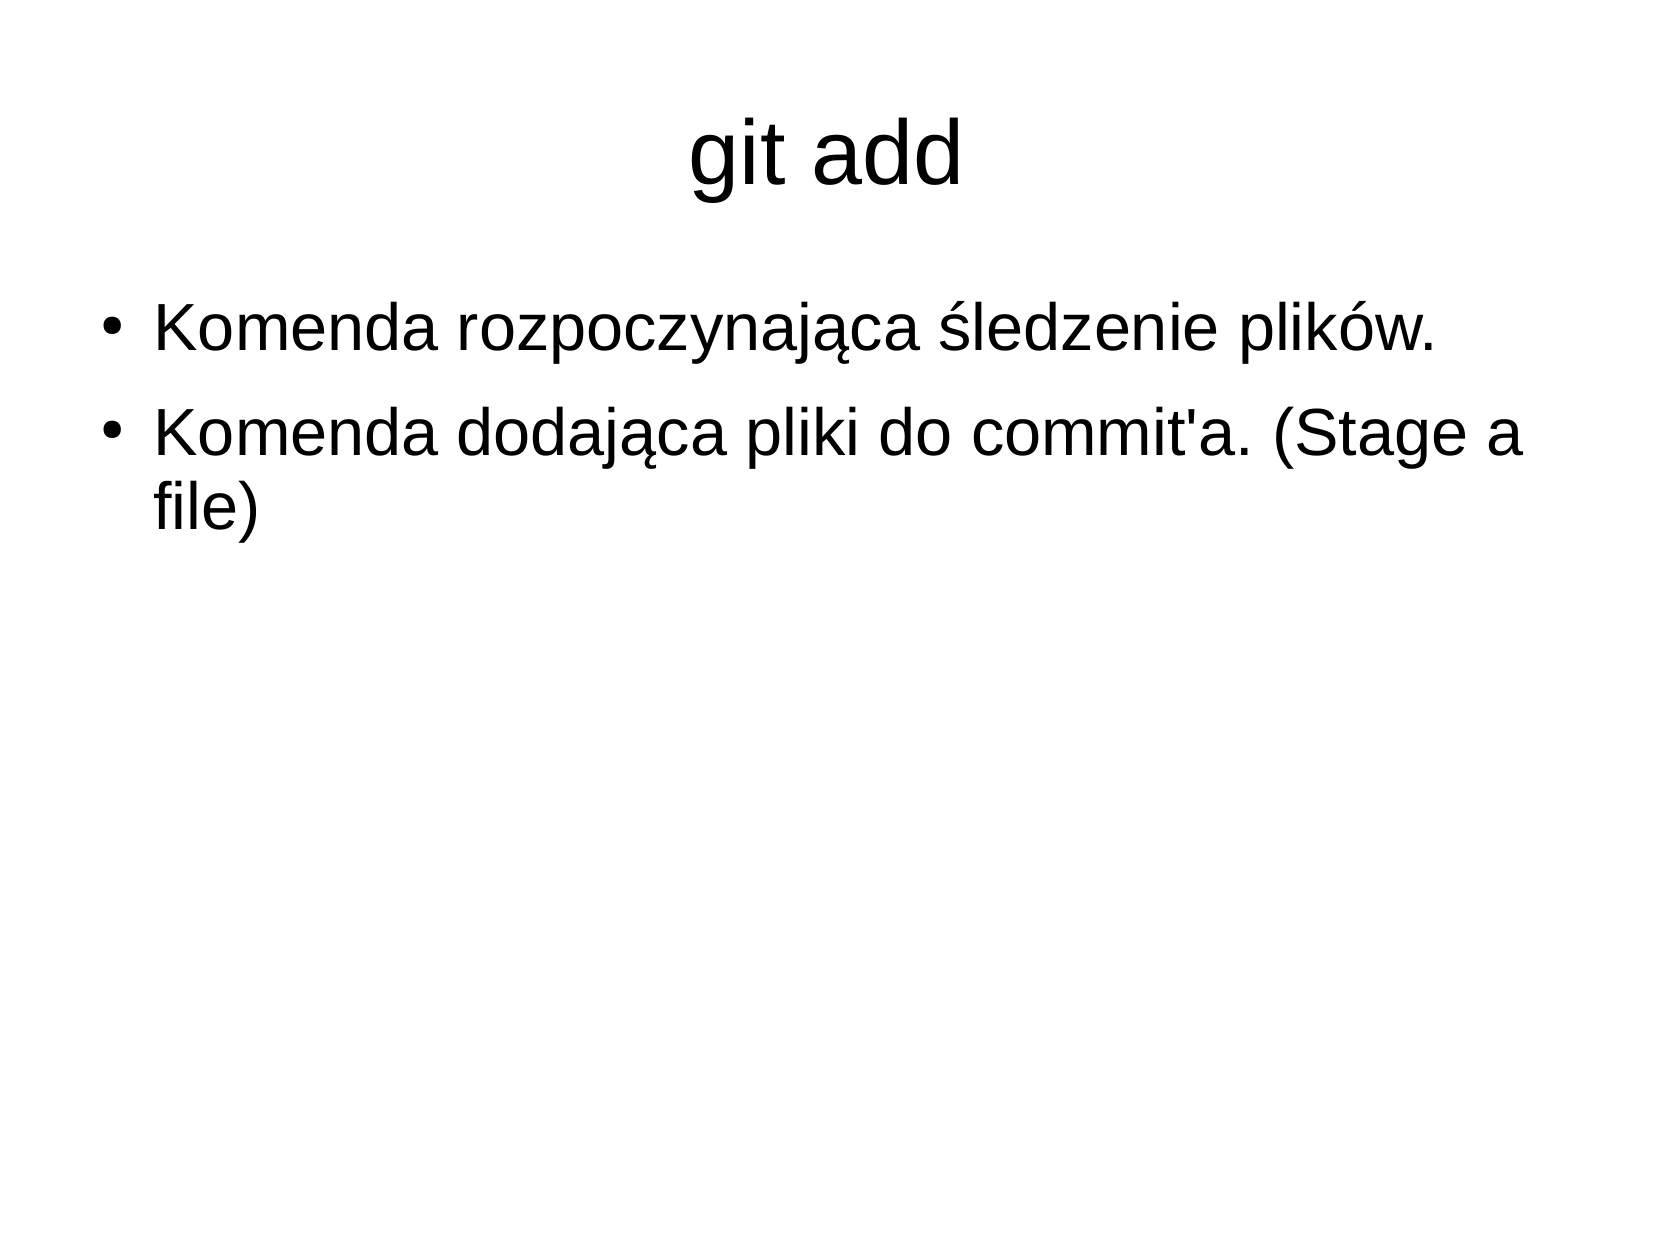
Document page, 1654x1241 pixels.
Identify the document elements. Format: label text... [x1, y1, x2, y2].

title git add [82, 49, 1571, 257]
list Komenda rozpoczynająca śledzenie plików. Komenda dodająca pliki do commit'a. (Stage a file) [82, 290, 1571, 1010]
